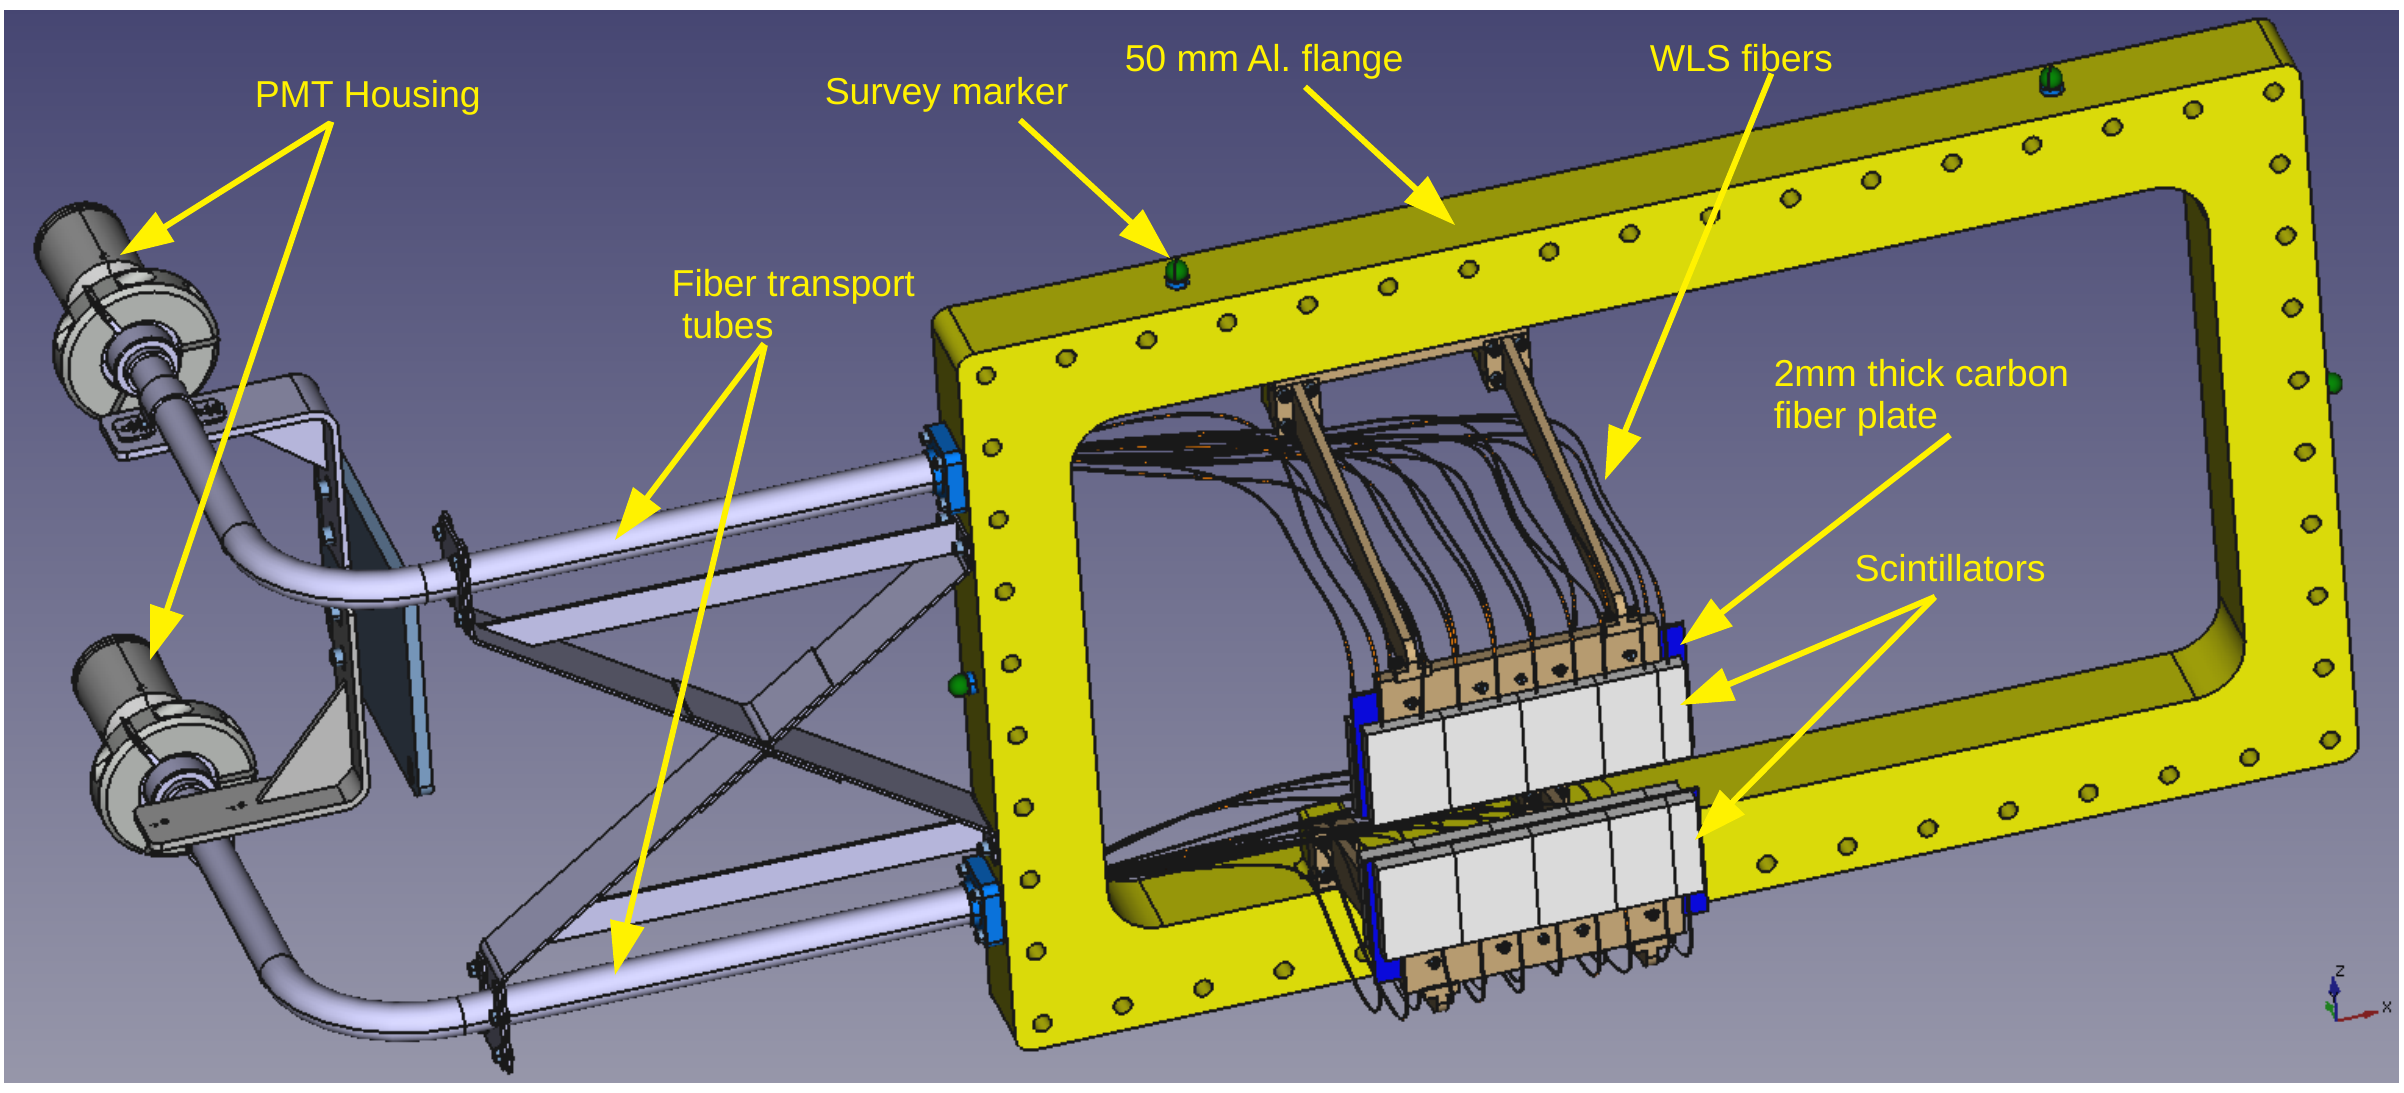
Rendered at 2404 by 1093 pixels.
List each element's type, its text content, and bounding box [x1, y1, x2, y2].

text_box Fiber transport tubes [656, 255, 931, 354]
picture [4, 10, 2399, 1083]
text_box PMT Housing [240, 66, 496, 124]
text_box WLS fibers [1635, 30, 1848, 87]
text_box Scintillators [1839, 540, 2061, 597]
text_box 50 mm Al. flange [1110, 30, 1419, 87]
text_box 2mm thick carbon fiber plate [1759, 345, 2095, 444]
text_box Survey marker [810, 63, 1084, 121]
